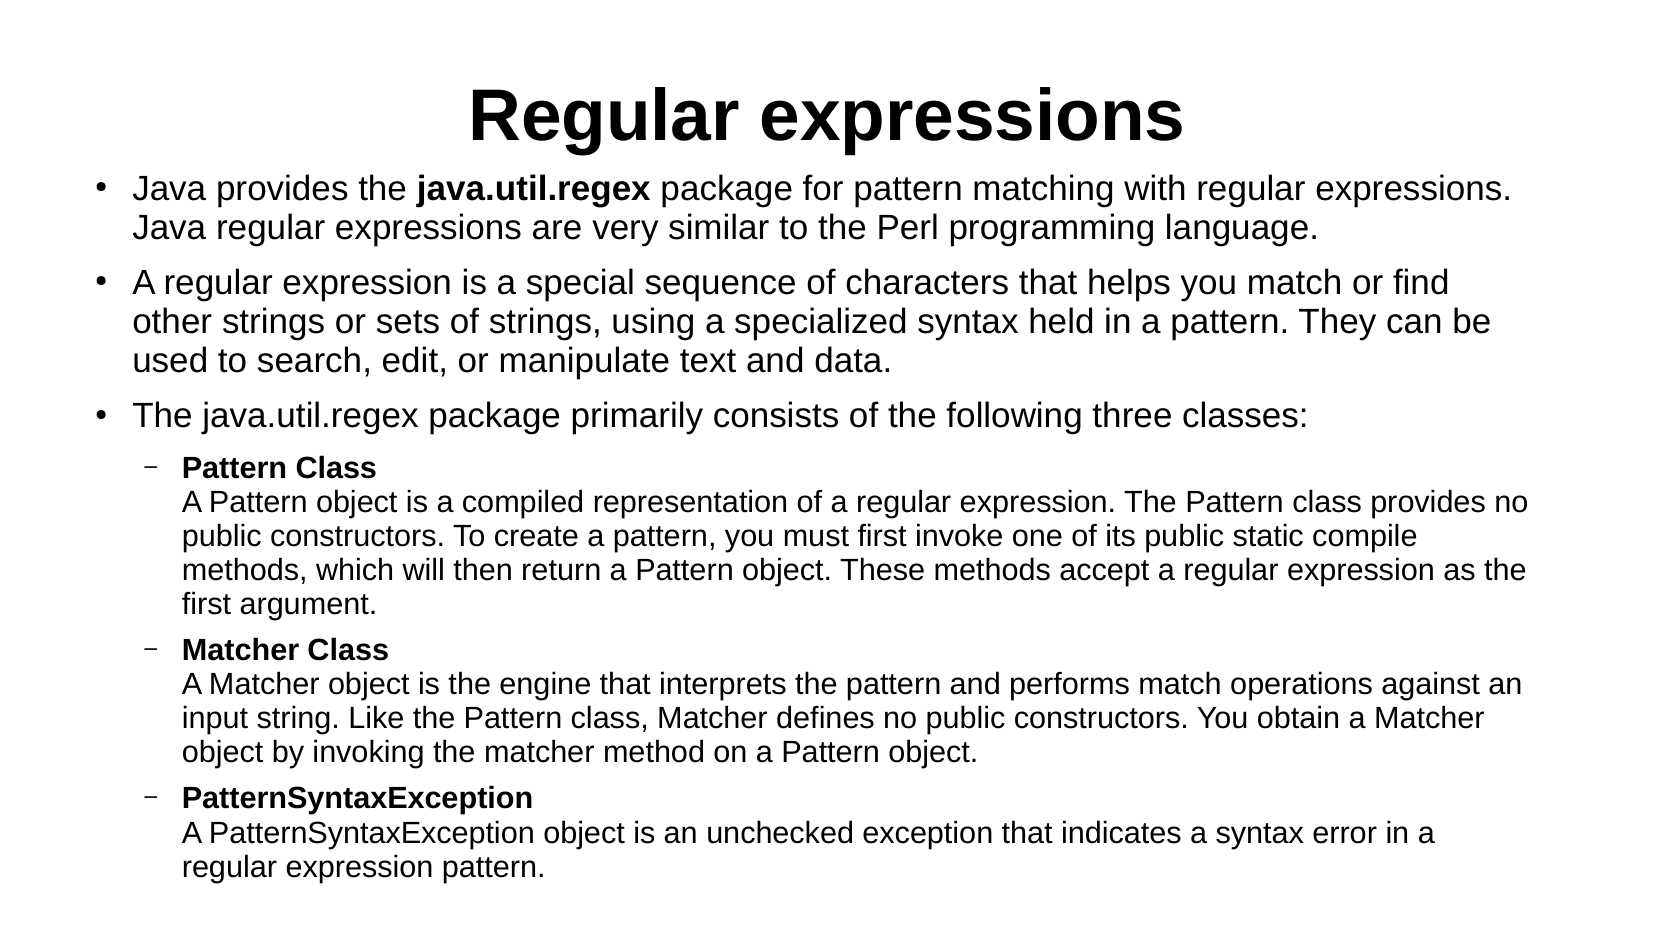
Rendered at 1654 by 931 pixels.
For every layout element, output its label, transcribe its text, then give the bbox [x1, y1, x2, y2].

list Java provides the java.util.regex package for pattern matching with regular expressions. Java regular expressions are very similar to the Perl programming language. A regular expression is a special sequence of characters that helps you match or find other strings or sets of strings, using a specialized syntax held in a pattern. They can be used to search, edit, or manipulate text and data. The java.util.regex package primarily consists of the following three classes: Pattern Class A Pattern object is a compiled representation of a regular expression. The Pattern class provides no public constructors. To create a pattern, you must first invoke one of its public static compile methods, which will then return a Pattern object. These methods accept a regular expression as the first argument. Matcher Class A Matcher object is the engine that interprets the pattern and performs match operations against an input string. Like the Pattern class, Matcher defines no public constructors. You obtain a Matcher object by invoking the matcher method on a Pattern object. PatternSyntaxException A PatternSyntaxException object is an unchecked exception that indicates a syntax error in a regular expression pattern. [82, 168, 1538, 889]
title Regular expressions [82, 37, 1571, 193]
